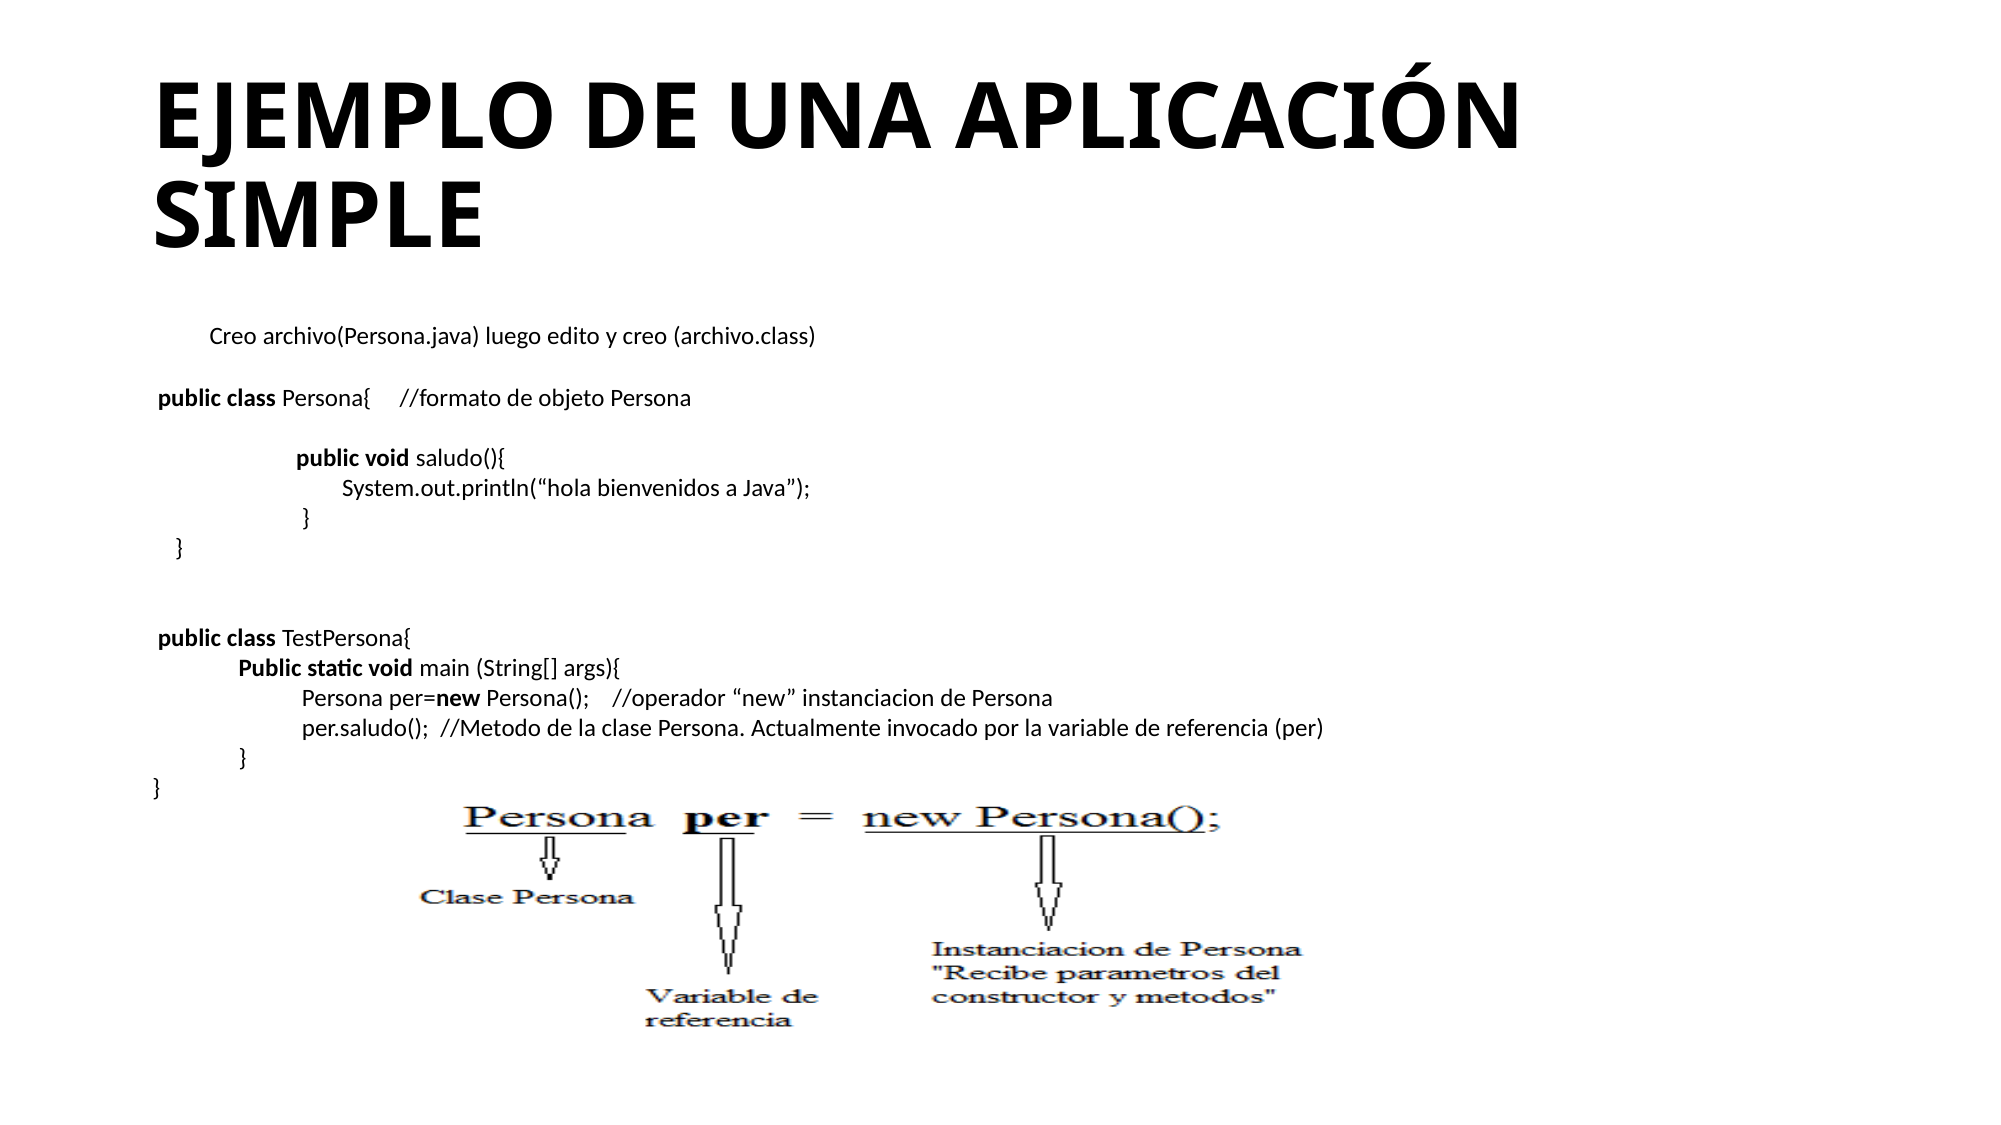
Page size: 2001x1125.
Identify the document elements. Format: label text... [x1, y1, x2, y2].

text_box Creo archivo(Persona.java) luego edito y creo (archivo.class) public class Persona{ //formato de objeto Persona public void saludo(){ System.out.println(“hola bienvenidos a Java”); } } public class TestPersona{ Public static void main (String[] args){ Persona per=new Persona(); //operador “new” instanciacion de Persona per.saludo(); //Metodo de la clase Persona. Actualmente invocado por la variable de referencia (per) } } [137, 299, 1862, 1013]
text_box EJEMPLO DE UNA APLICACIÓN SIMPLE [137, 59, 1862, 277]
picture [383, 797, 1329, 1034]
